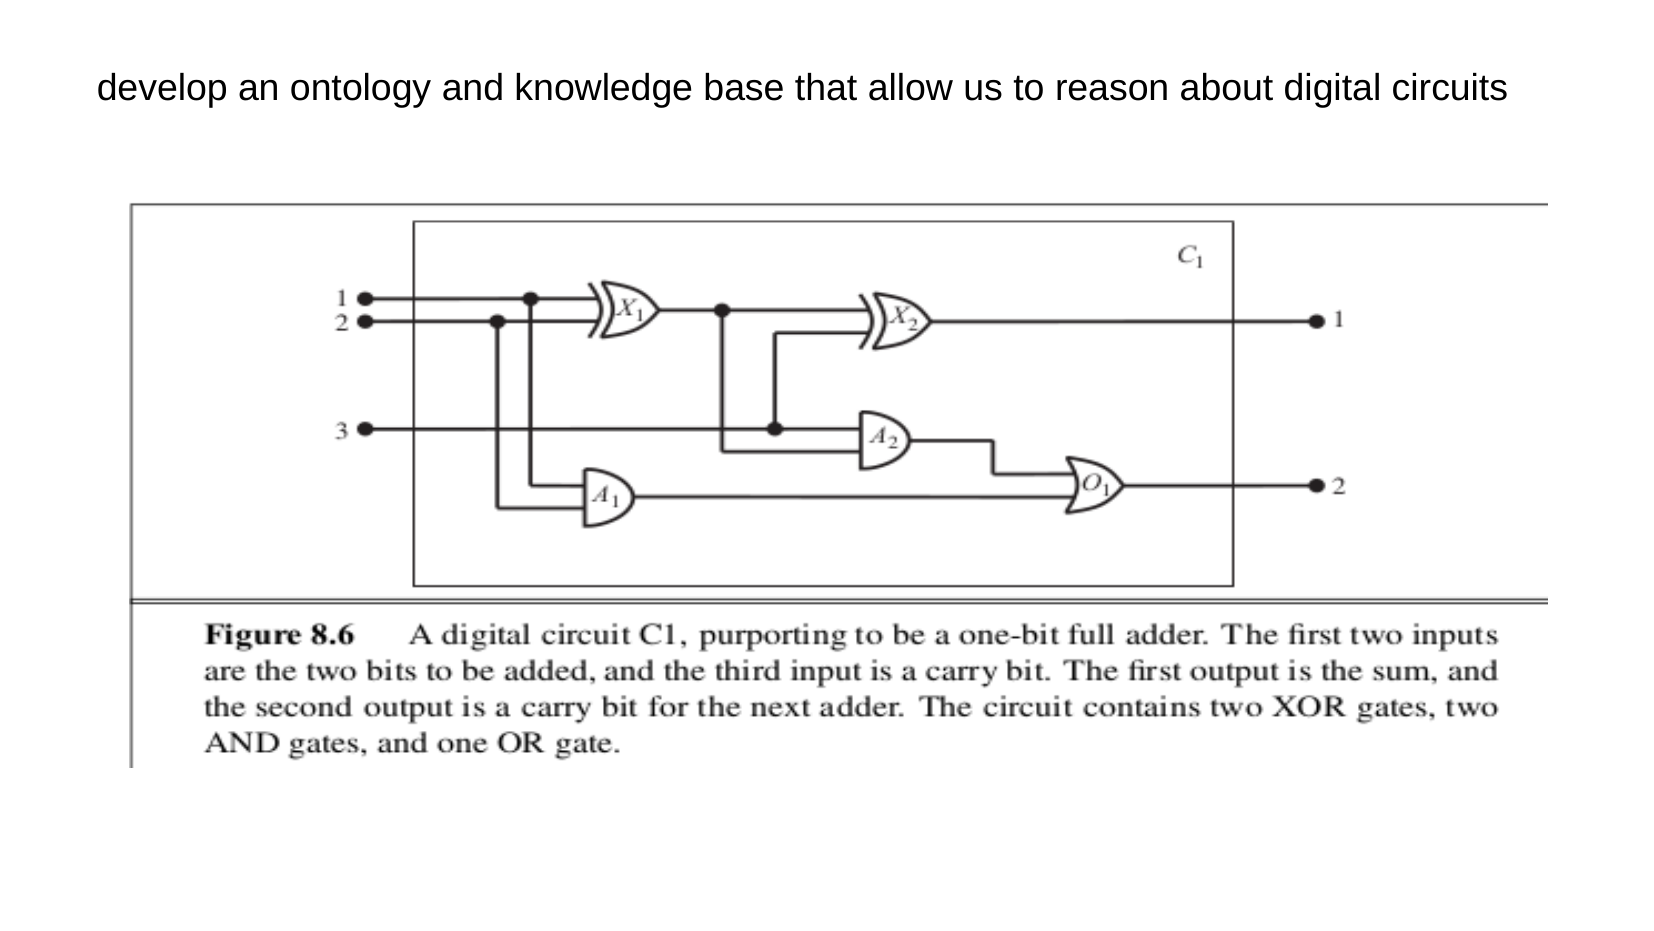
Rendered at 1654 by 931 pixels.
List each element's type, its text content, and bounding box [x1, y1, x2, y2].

text_box develop an ontology and knowledge base that allow us to reason about digital circuits [82, 59, 1524, 166]
picture [129, 200, 1548, 768]
